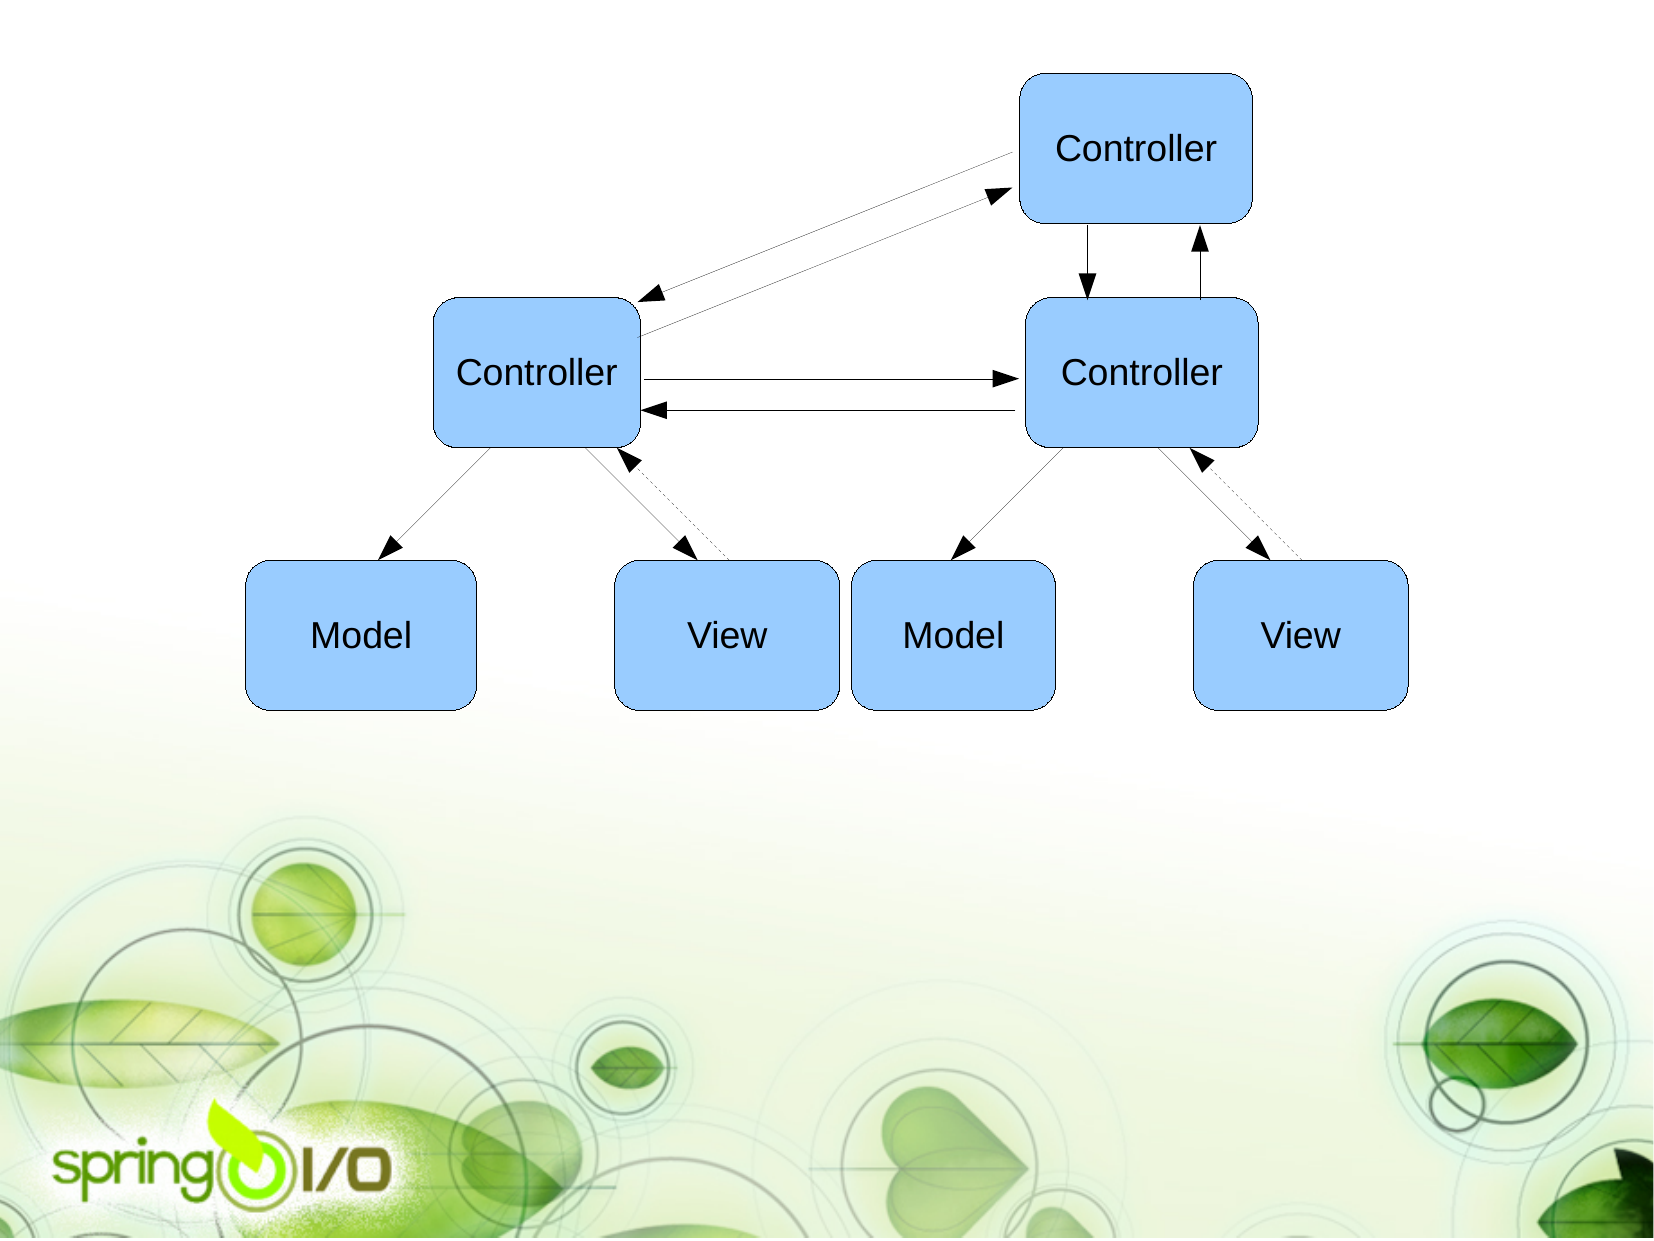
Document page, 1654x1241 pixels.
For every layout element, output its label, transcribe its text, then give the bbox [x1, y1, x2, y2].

text_box View [1193, 560, 1409, 711]
text_box Controller [1025, 297, 1259, 448]
text_box Controller [433, 297, 641, 448]
picture [0, 0, 1654, 1238]
text_box Model [851, 560, 1056, 711]
text_box Controller [1019, 73, 1253, 224]
text_box Model [245, 560, 477, 711]
text_box View [614, 560, 840, 711]
